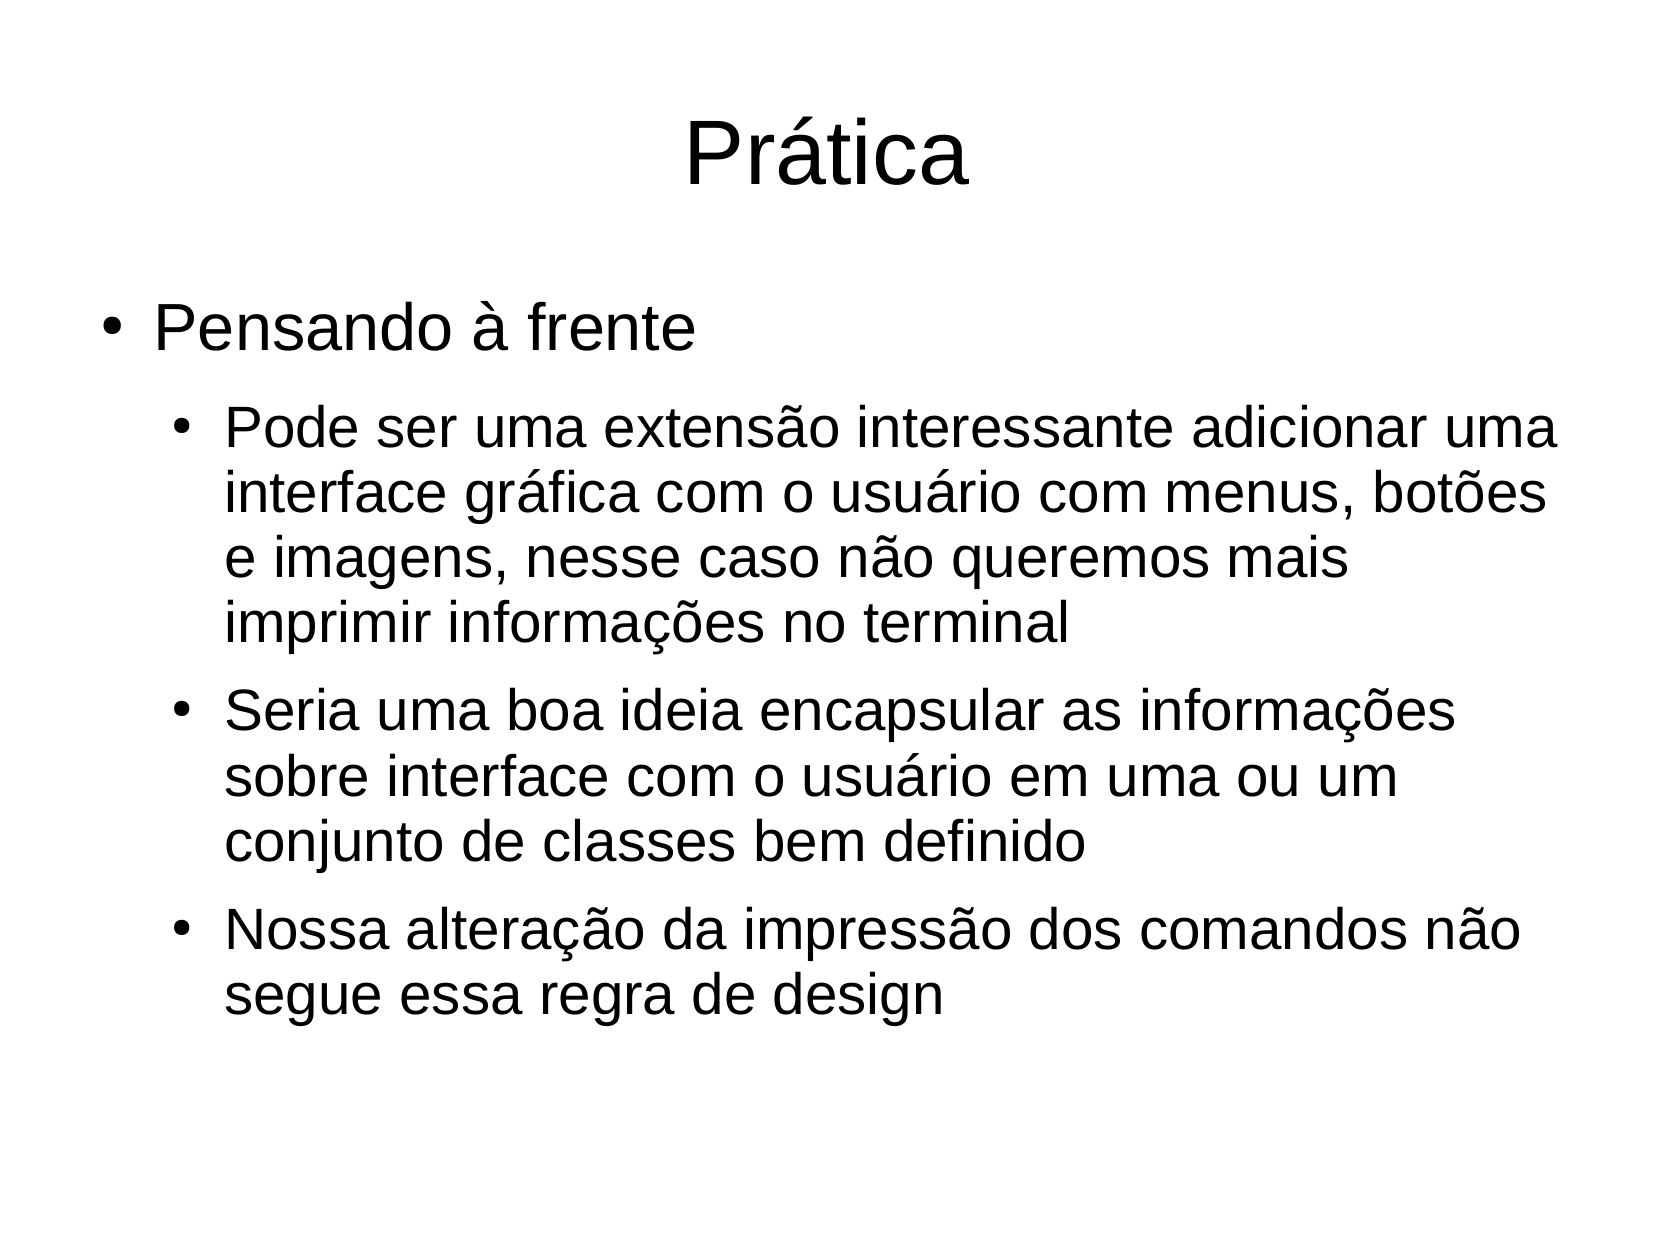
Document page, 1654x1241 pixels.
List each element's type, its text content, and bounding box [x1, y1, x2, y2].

list Pensando à frente Pode ser uma extensão interessante adicionar uma interface gráfica com o usuário com menus, botões e imagens, nesse caso não queremos mais imprimir informações no terminal Seria uma boa ideia encapsular as informações sobre interface com o usuário em uma ou um conjunto de classes bem definido Nossa alteração da impressão dos comandos não segue essa regra de design [82, 290, 1571, 1109]
title Prática [82, 49, 1571, 257]
